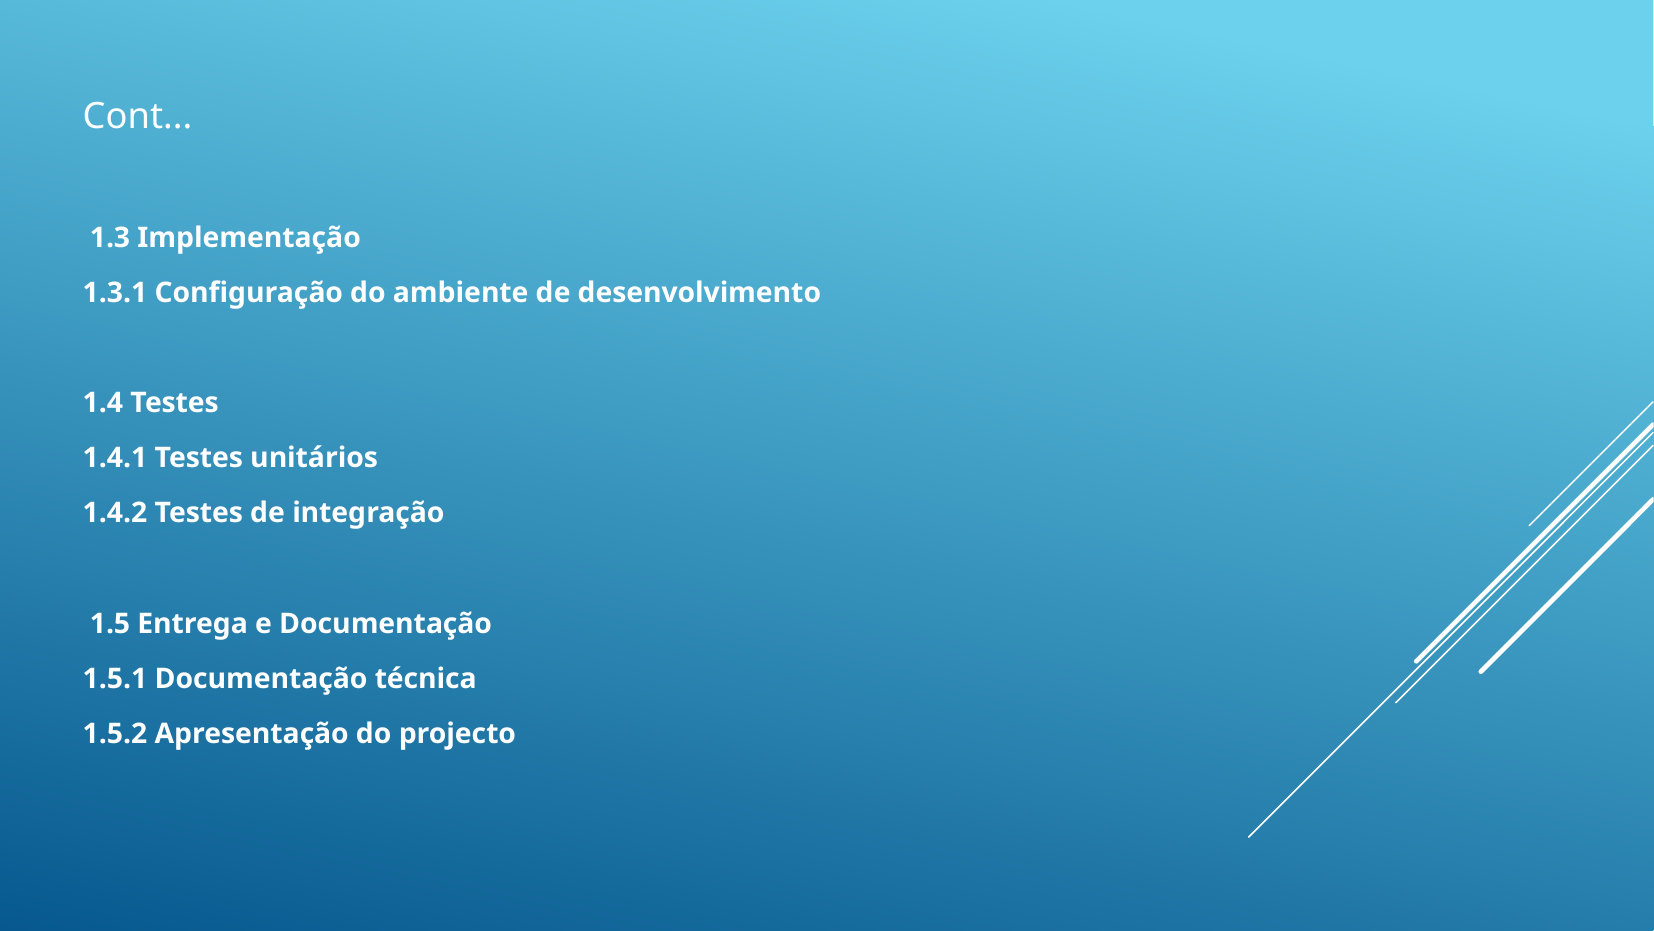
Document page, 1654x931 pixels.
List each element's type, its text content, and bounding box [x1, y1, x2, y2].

title Cont... [82, 37, 1571, 193]
list 1.3 Implementação 1.3.1 Configuração do ambiente de desenvolvimento 1.4 Testes 1.4.1 Testes unitários 1.4.2 Testes de integração 1.5 Entrega e Documentação 1.5.1 Documentação técnica 1.5.2 Apresentação do projecto [82, 217, 1571, 757]
